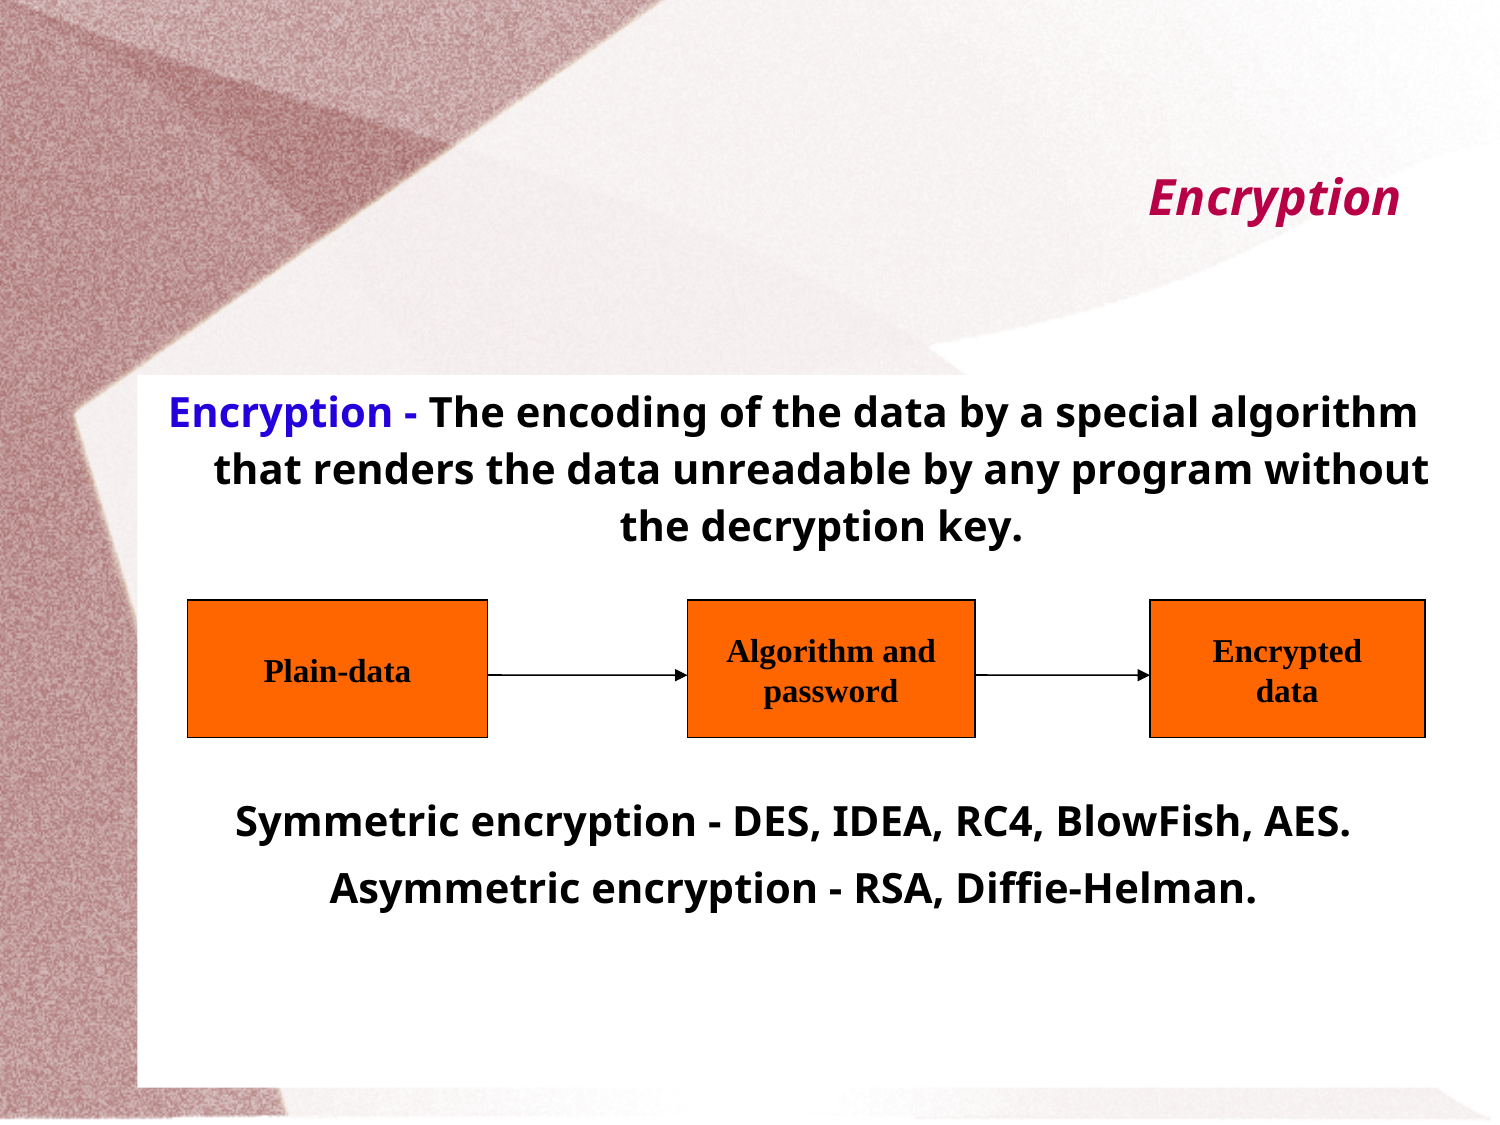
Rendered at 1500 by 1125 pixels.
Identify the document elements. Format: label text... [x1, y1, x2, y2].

subtitle Encryption - The encoding of the data by a special algorithm that renders the data unreadable by any program without the decryption key. Symmetric encryption - DES, IDEA, RC4, BlowFish, AES. Asymmetric encryption - RSA, Diffie-Helman. [137, 374, 1450, 1088]
text_box Plain-data [187, 600, 488, 738]
text_box Encrypted data [1149, 600, 1425, 738]
text_box Algorithm and password [687, 600, 976, 738]
picture [0, 0, 1500, 1125]
title Encryption [149, 112, 1417, 238]
